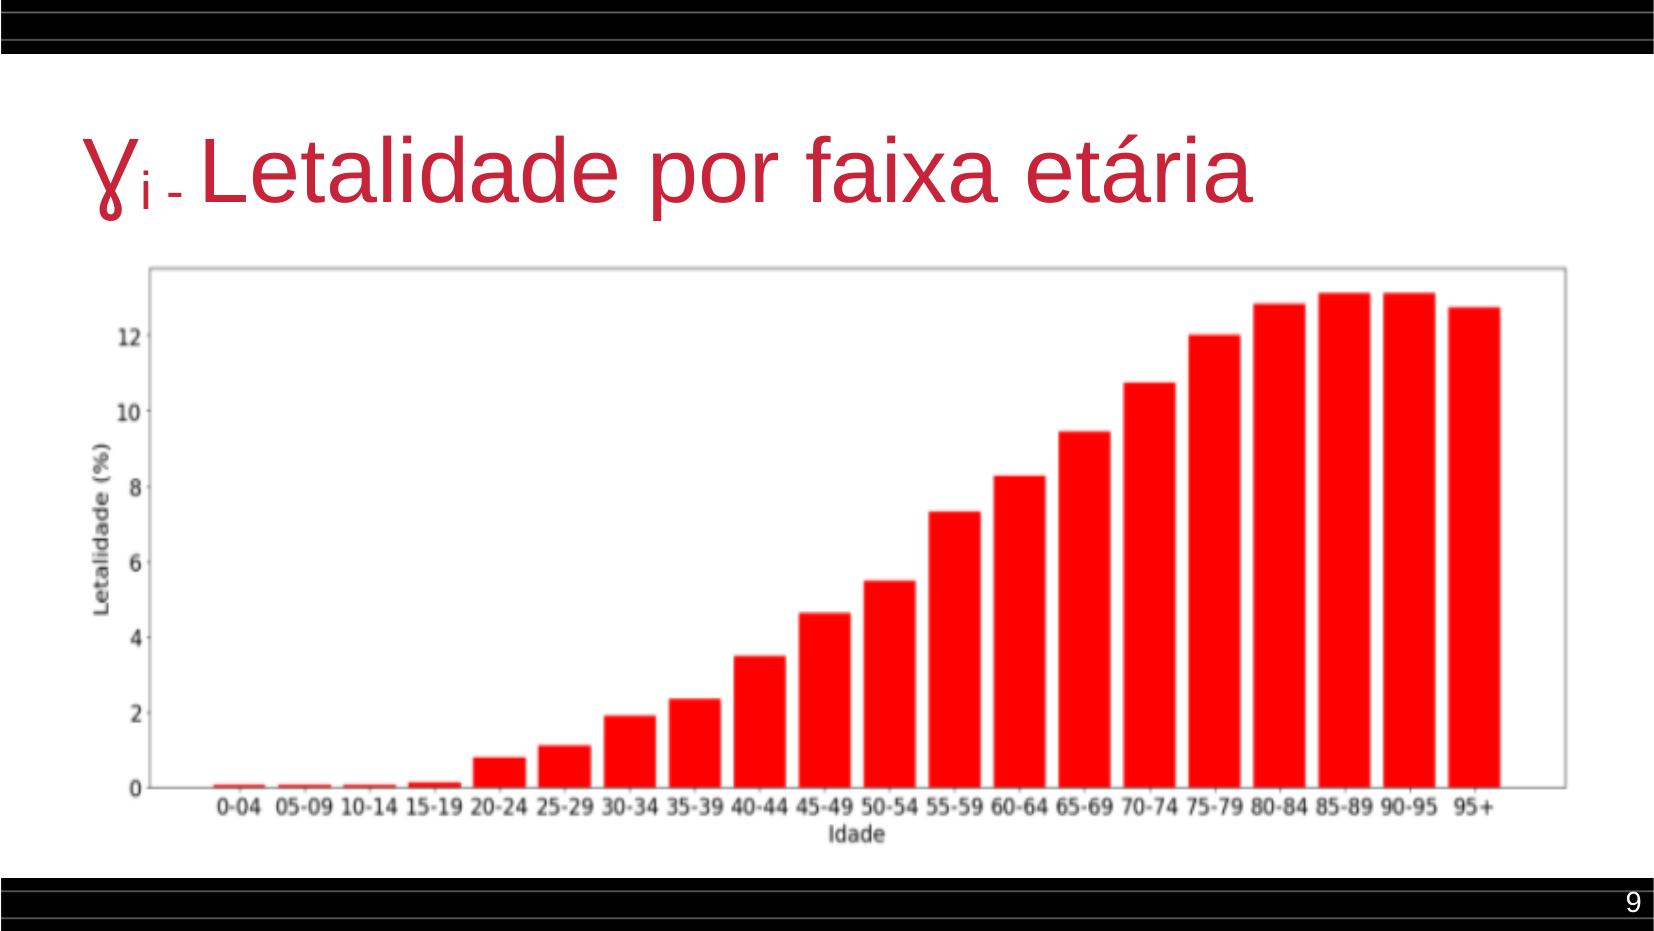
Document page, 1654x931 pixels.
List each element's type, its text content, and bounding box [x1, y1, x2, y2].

picture [1, 878, 1654, 931]
picture [75, 257, 1576, 863]
picture [1, 0, 1654, 54]
title Ɣi - Letalidade por faixa etária [82, 92, 1571, 249]
